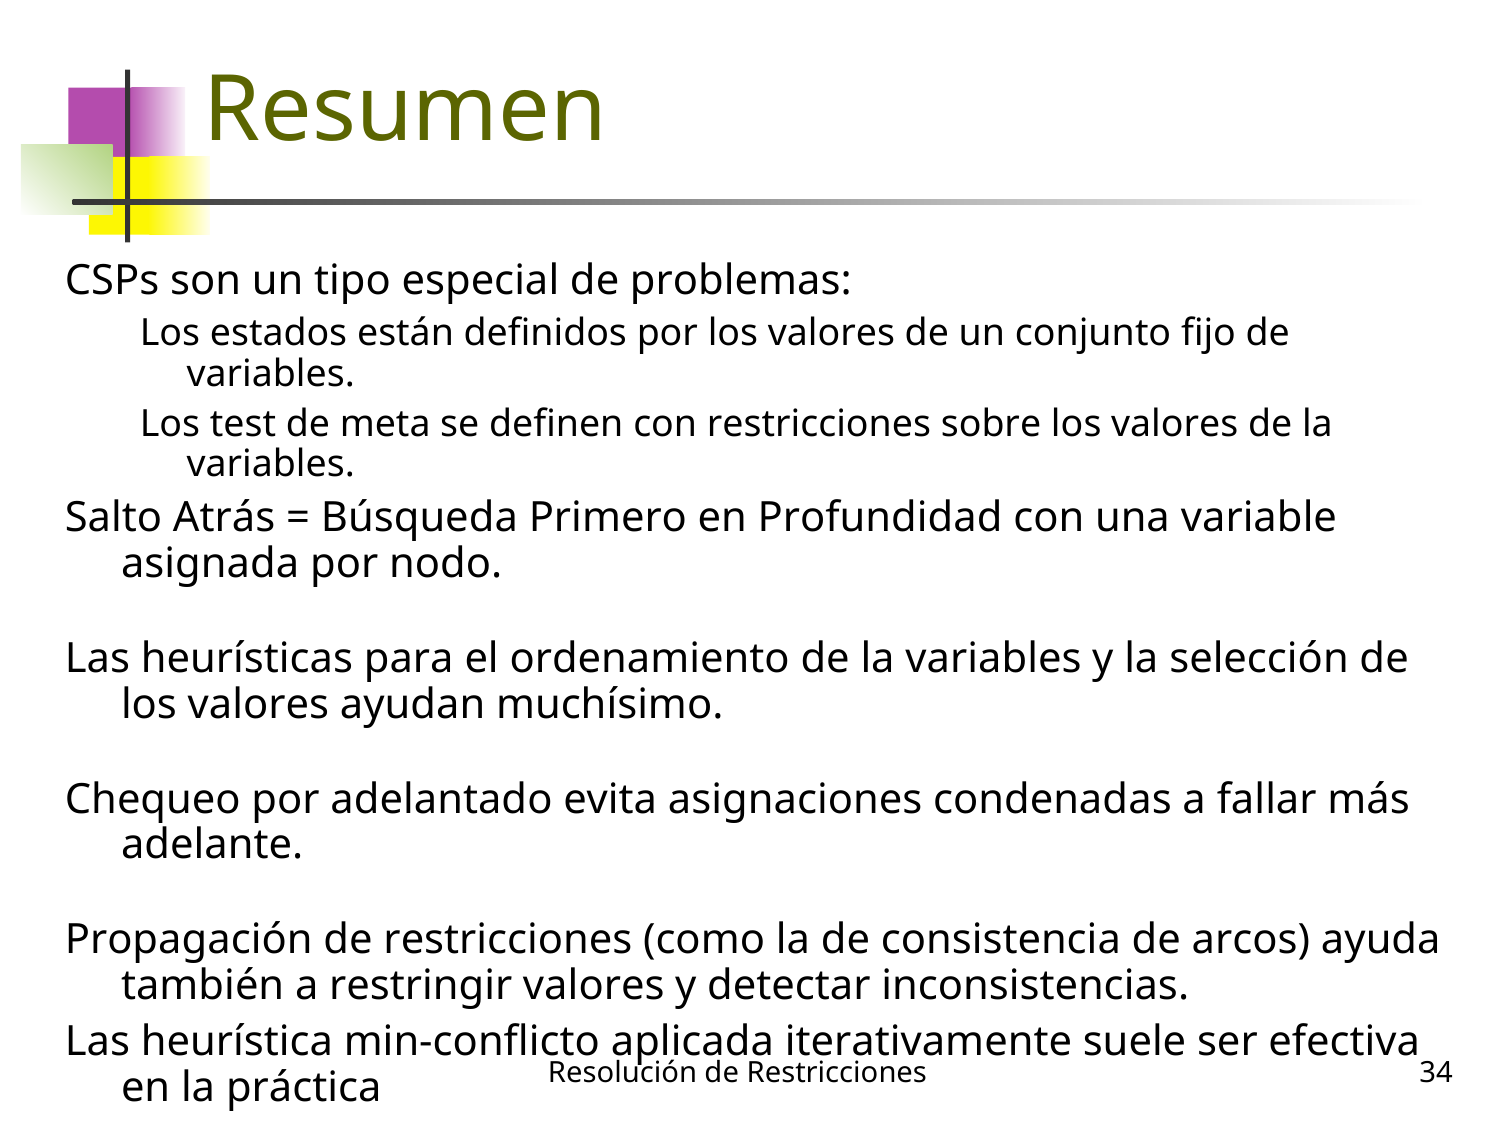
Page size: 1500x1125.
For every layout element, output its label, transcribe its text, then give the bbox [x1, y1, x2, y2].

title Resumen [188, 35, 1468, 175]
list CSPs son un tipo especial de problemas: Los estados están definidos por los valores de un conjunto fijo de variables. Los test de meta se definen con restricciones sobre los valores de la variables. Salto Atrás = Búsqueda Primero en Profundidad con una variable asignada por nodo. Las heurísticas para el ordenamiento de la variables y la selección de los valores ayudan muchísimo. Chequeo por adelantado evita asignaciones condenadas a fallar más adelante. Propagación de restricciones (como la de consistencia de arcos) ayuda también a restringir valores y detectar inconsistencias. Las heurística min-conflicto aplicada iterativamente suele ser efectiva en la práctica [50, 249, 1469, 1054]
